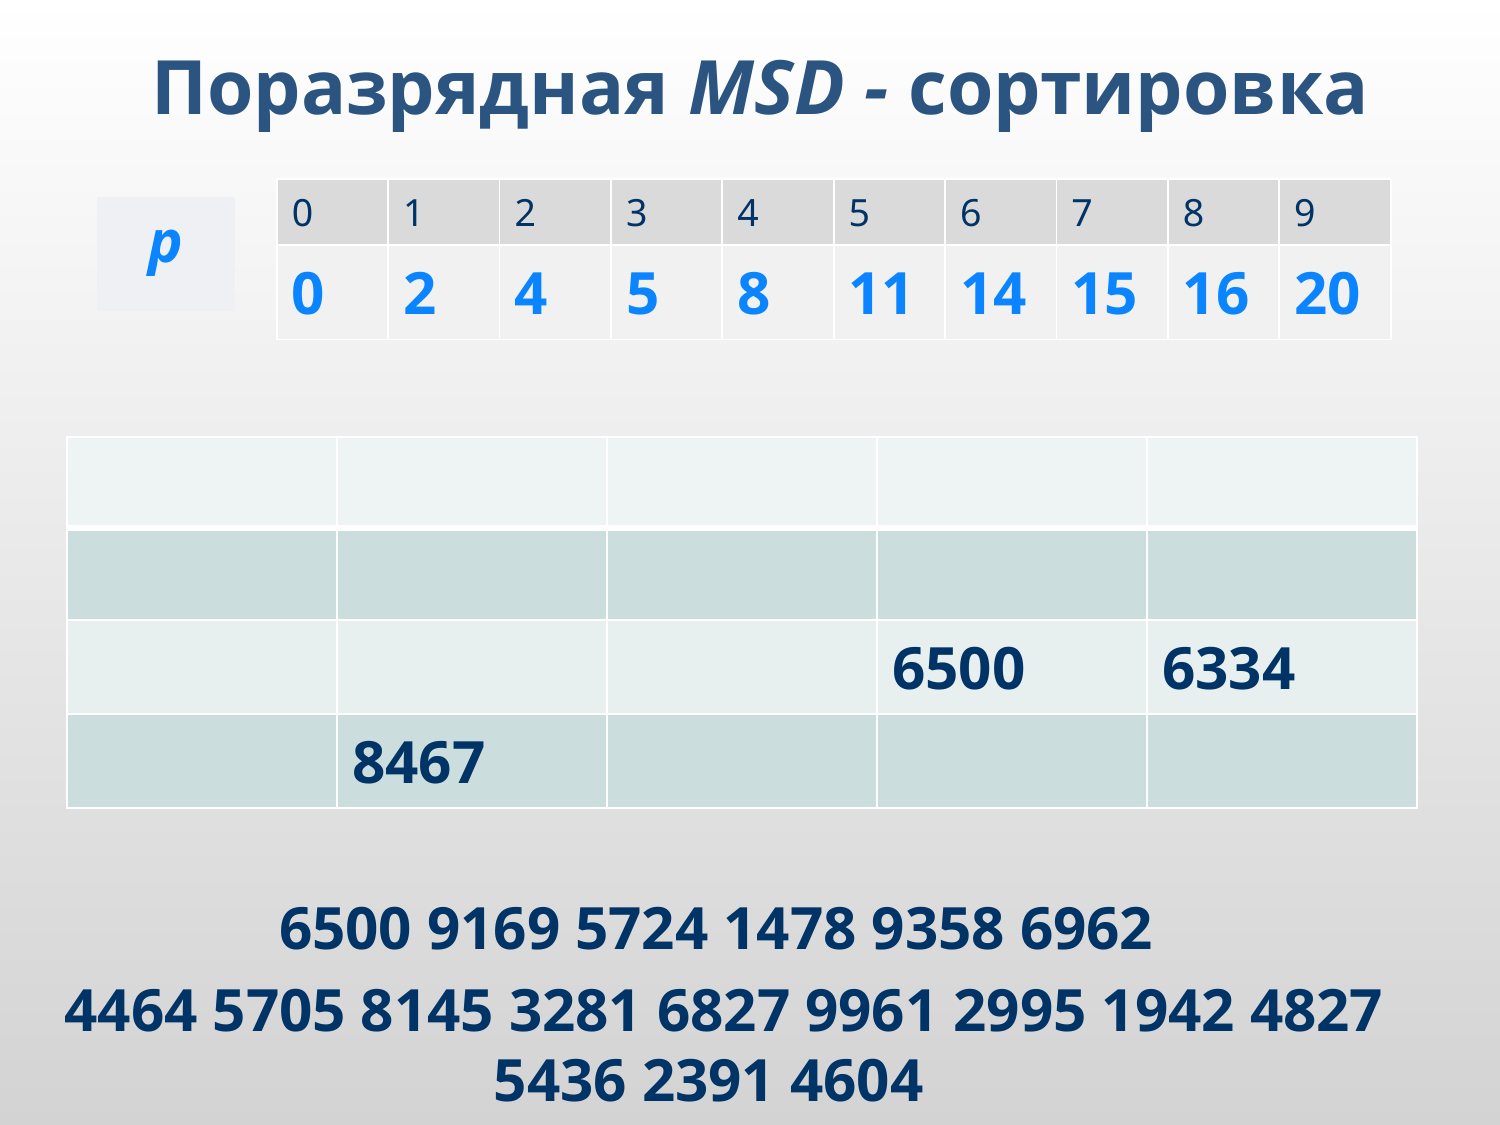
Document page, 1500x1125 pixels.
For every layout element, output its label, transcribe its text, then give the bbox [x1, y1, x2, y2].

table_header 0 [278, 180, 387, 244]
table_cell 8467 [338, 715, 606, 807]
table_cell 2 [389, 246, 499, 339]
table_cell [608, 531, 876, 619]
table_header [878, 438, 1146, 525]
table_cell [1148, 715, 1416, 807]
table_cell 6334 [1148, 621, 1416, 713]
text_box p [97, 197, 235, 311]
table_cell 5 [612, 246, 721, 339]
table_cell 20 [1280, 246, 1390, 339]
table_header 4 [723, 180, 833, 244]
table_header [338, 438, 606, 525]
table_cell 16 [1169, 246, 1278, 339]
table_cell [68, 621, 336, 713]
table_cell [878, 531, 1146, 619]
table_header 6 [946, 180, 1056, 244]
table_cell 14 [946, 246, 1056, 339]
table_cell [338, 621, 606, 713]
text_box Поразрядная MSD - сортировка [85, 47, 1436, 123]
table_header 1 [389, 180, 499, 244]
text_box 6500 9169 5724 1478 9358 6962 4464 5705 8145 3281 6827 9961 2995 1942 4827 5436 2391 4604 [0, 883, 1433, 1121]
table_cell [338, 531, 606, 619]
table_header 2 [500, 180, 610, 244]
table_cell [608, 621, 876, 713]
table_cell [878, 715, 1146, 807]
table_header [68, 438, 336, 525]
table_header 9 [1280, 180, 1390, 244]
table_cell [68, 715, 336, 807]
table_header 3 [612, 180, 721, 244]
table_cell [608, 715, 876, 807]
table_cell 6500 [878, 621, 1146, 713]
table_cell 4 [500, 246, 610, 339]
table_cell 15 [1057, 246, 1167, 339]
table_cell [68, 531, 336, 619]
table_header [1148, 438, 1416, 525]
table_header 5 [835, 180, 944, 244]
table_header 7 [1057, 180, 1167, 244]
table_cell 8 [723, 246, 833, 339]
table_cell 0 [278, 246, 387, 339]
table_cell [1148, 531, 1416, 619]
table_header 8 [1169, 180, 1278, 244]
table_header [608, 438, 876, 525]
table_cell 11 [835, 246, 944, 339]
